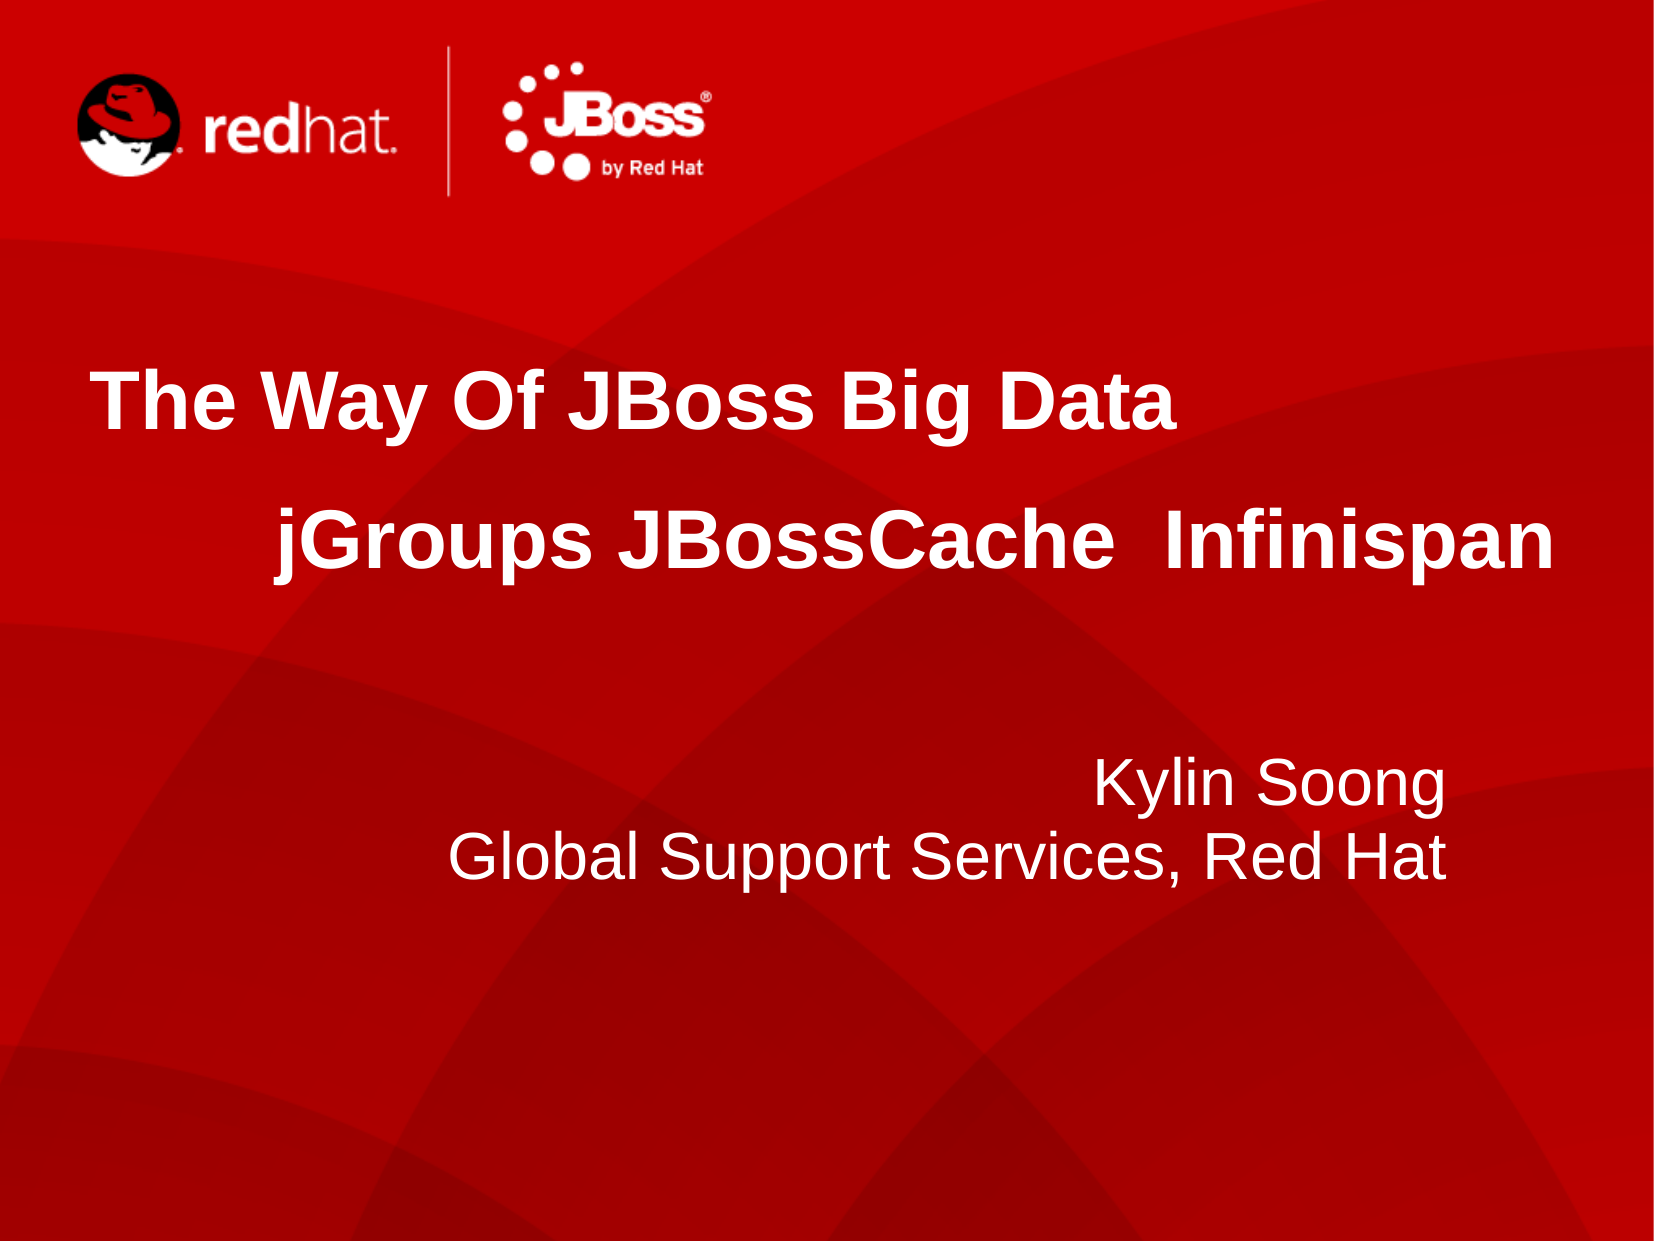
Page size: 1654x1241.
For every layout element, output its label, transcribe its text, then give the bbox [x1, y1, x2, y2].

text_box Kylin Soong Global Support Services, Red Hat [195, 737, 1463, 902]
picture [0, 0, 1654, 1241]
text_box The Way Of JBoss Big Data jGroups JBossCache Infinispan [75, 300, 1576, 548]
